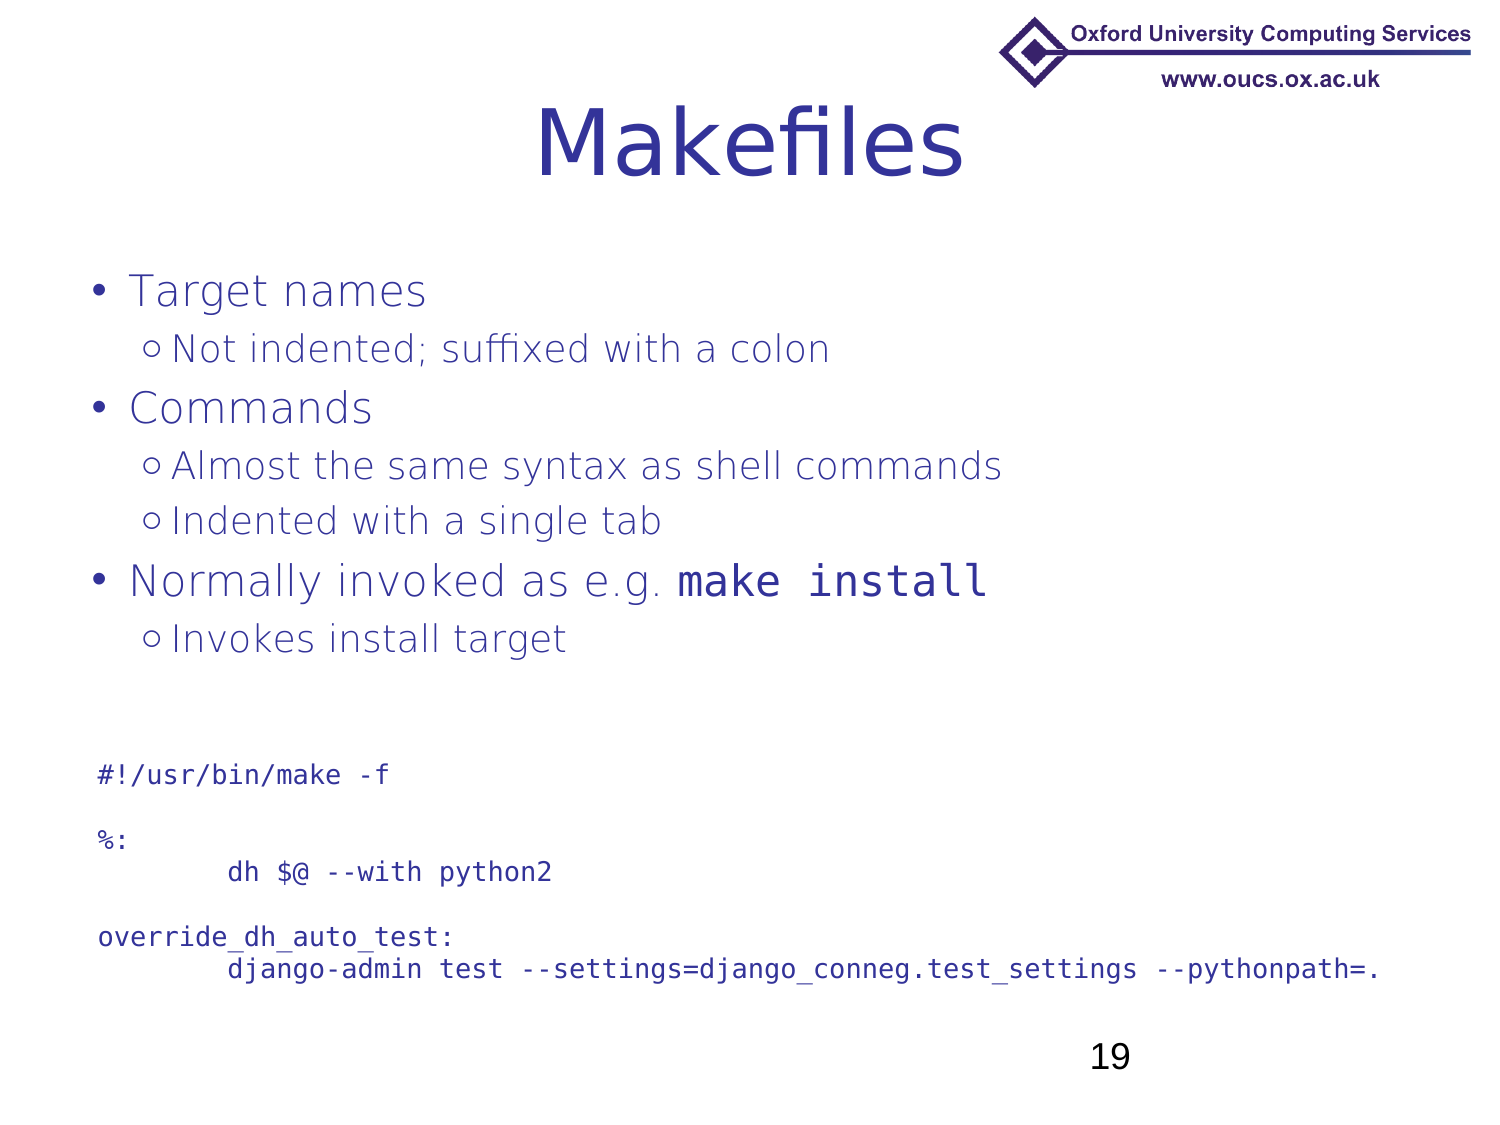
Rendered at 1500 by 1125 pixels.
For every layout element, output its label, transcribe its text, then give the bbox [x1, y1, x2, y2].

list Target names Not indented; suffixed with a colon Commands Almost the same syntax as shell commands Indented with a single tab Normally invoked as e.g. make install Invokes install target [76, 255, 1427, 670]
title Makefiles [75, 45, 1426, 233]
list #!/usr/bin/make -f %: dh $@ --with python2 override_dh_auto_test: django-admin test --settings=django_conneg.test_settings --pythonpath=. [82, 750, 1433, 1010]
picture [998, 16, 1471, 102]
